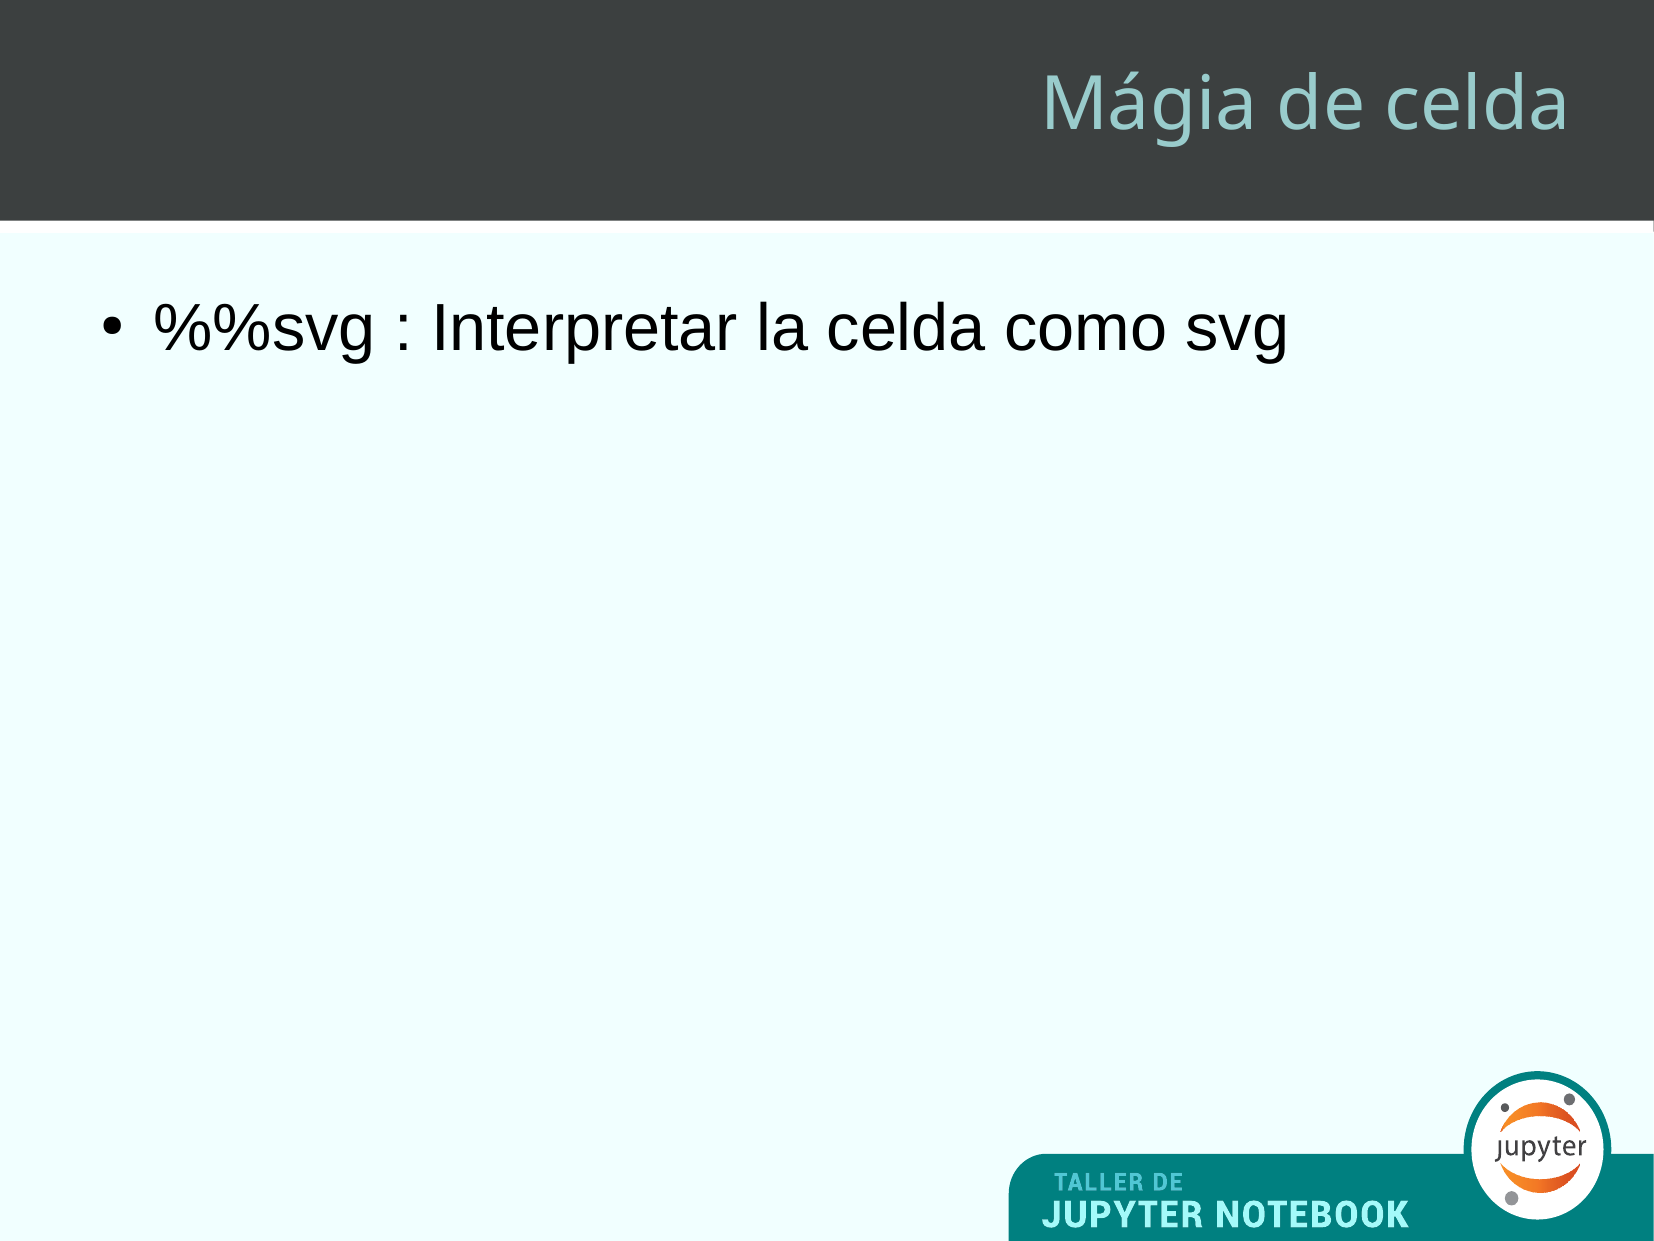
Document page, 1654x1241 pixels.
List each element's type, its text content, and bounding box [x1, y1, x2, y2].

list %%svg : Interpretar la celda como svg [82, 290, 1571, 1010]
title Mágia de celda [82, 49, 1571, 257]
